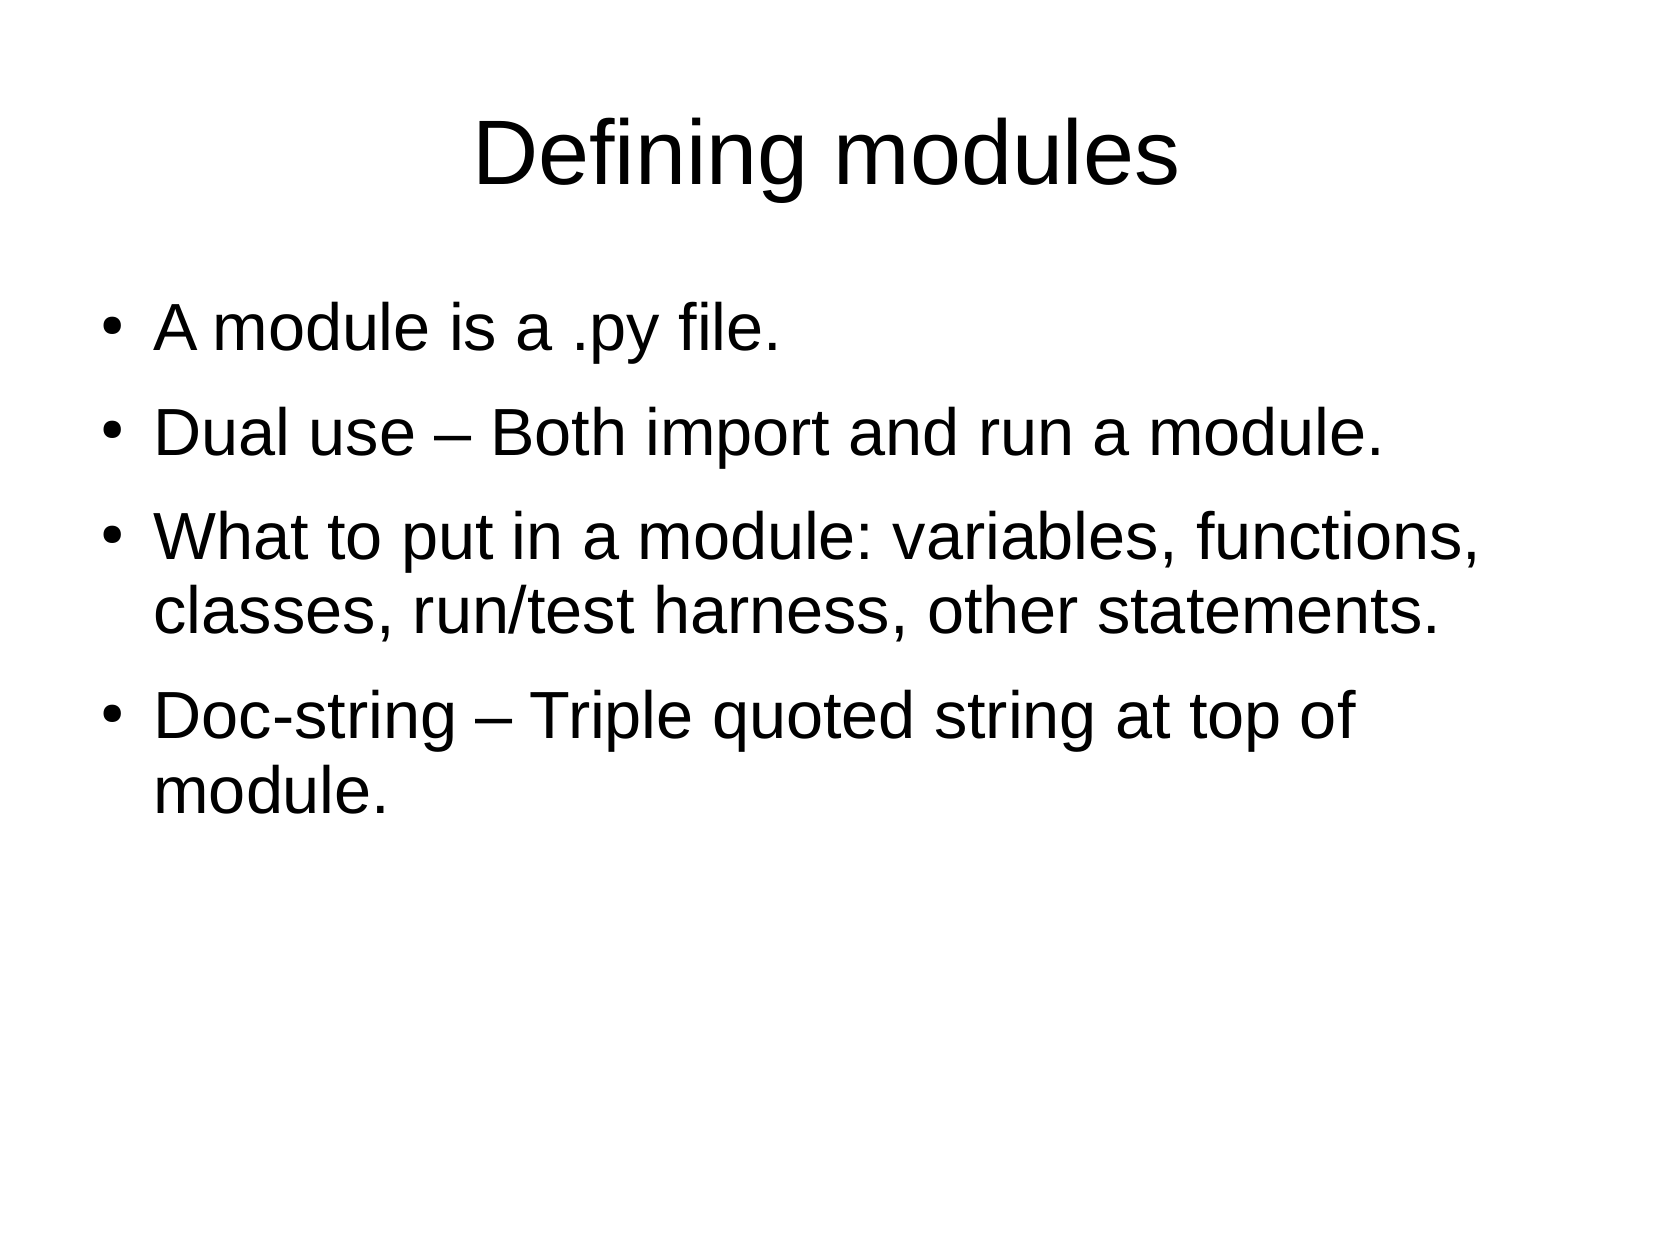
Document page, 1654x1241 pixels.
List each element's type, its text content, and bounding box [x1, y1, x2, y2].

title Defining modules [82, 49, 1571, 257]
list A module is a .py file. Dual use – Both import and run a module. What to put in a module: variables, functions, classes, run/test harness, other statements. Doc-string – Triple quoted string at top of module. [82, 290, 1571, 1109]
